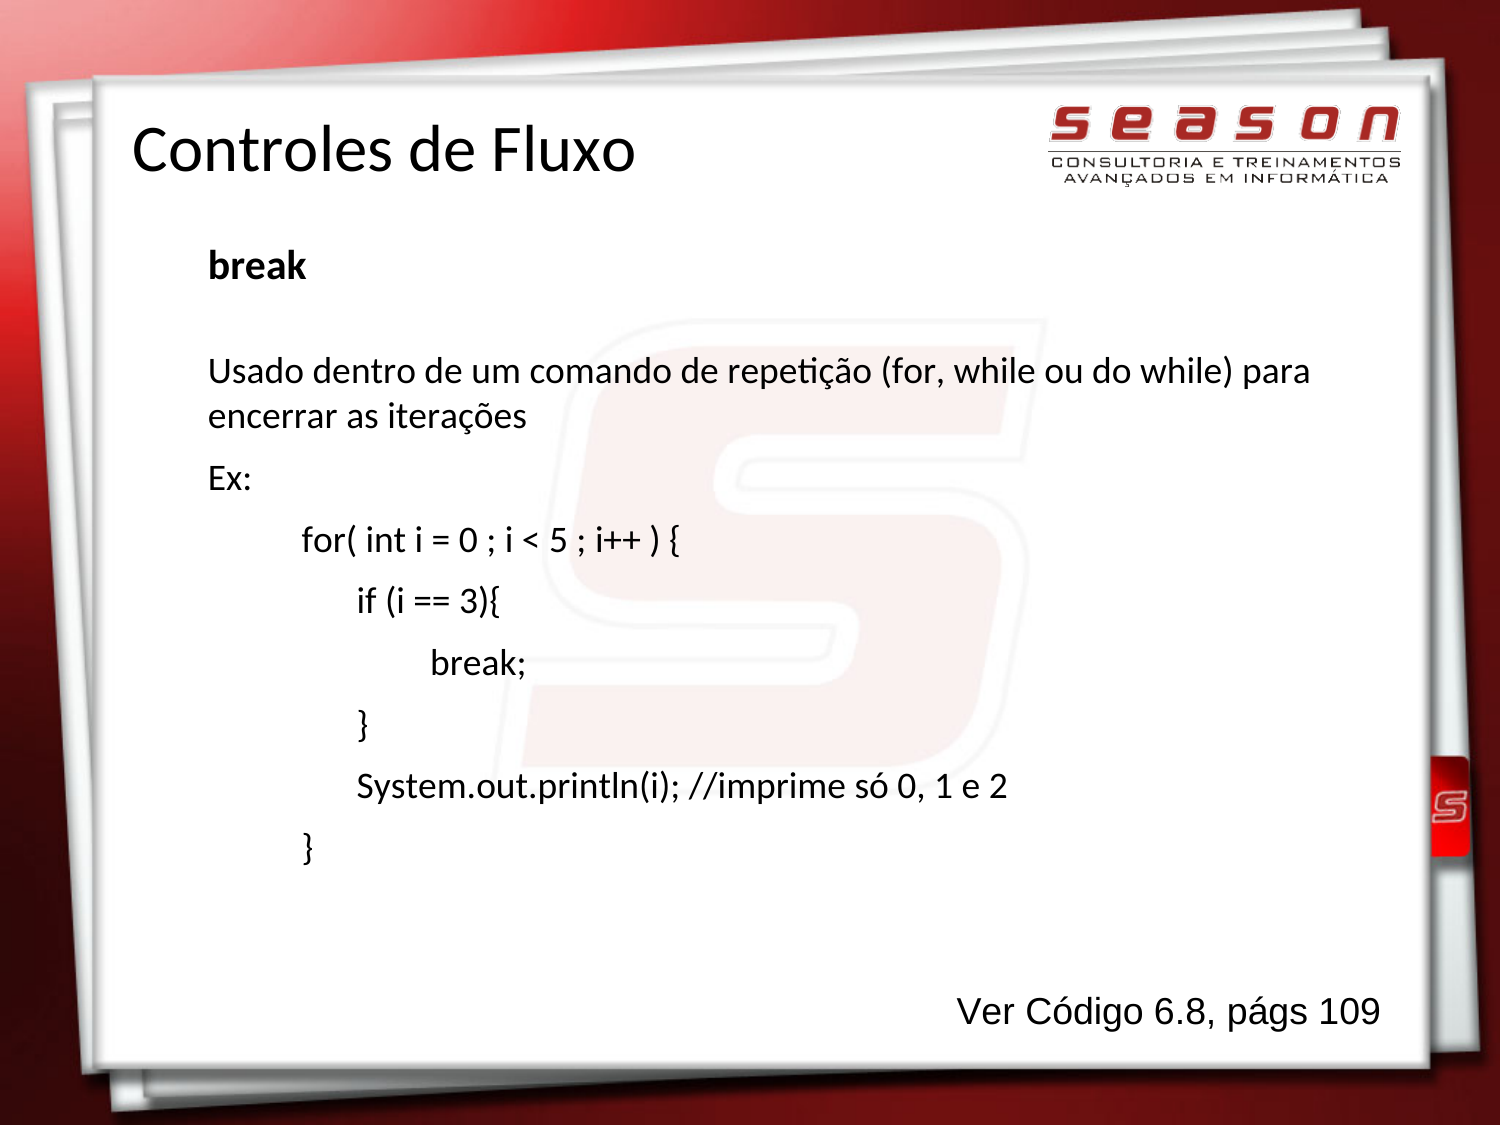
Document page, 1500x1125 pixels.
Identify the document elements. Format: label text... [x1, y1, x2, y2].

title Controles de Fluxo [118, 33, 1394, 257]
text_box Usado dentro de um comando de repetição (for, while ou do while) para encerrar as iterações Ex: for( int i = 0 ; i < 5 ; i++ ) { if (i == 3){ break; } System.out.println(i); //imprime só 0, 1 e 2 } [207, 346, 1328, 868]
picture [0, 0, 1500, 1125]
text_box Ver Código 6.8, págs 109 [708, 979, 1396, 1040]
text_box break [207, 231, 1328, 296]
